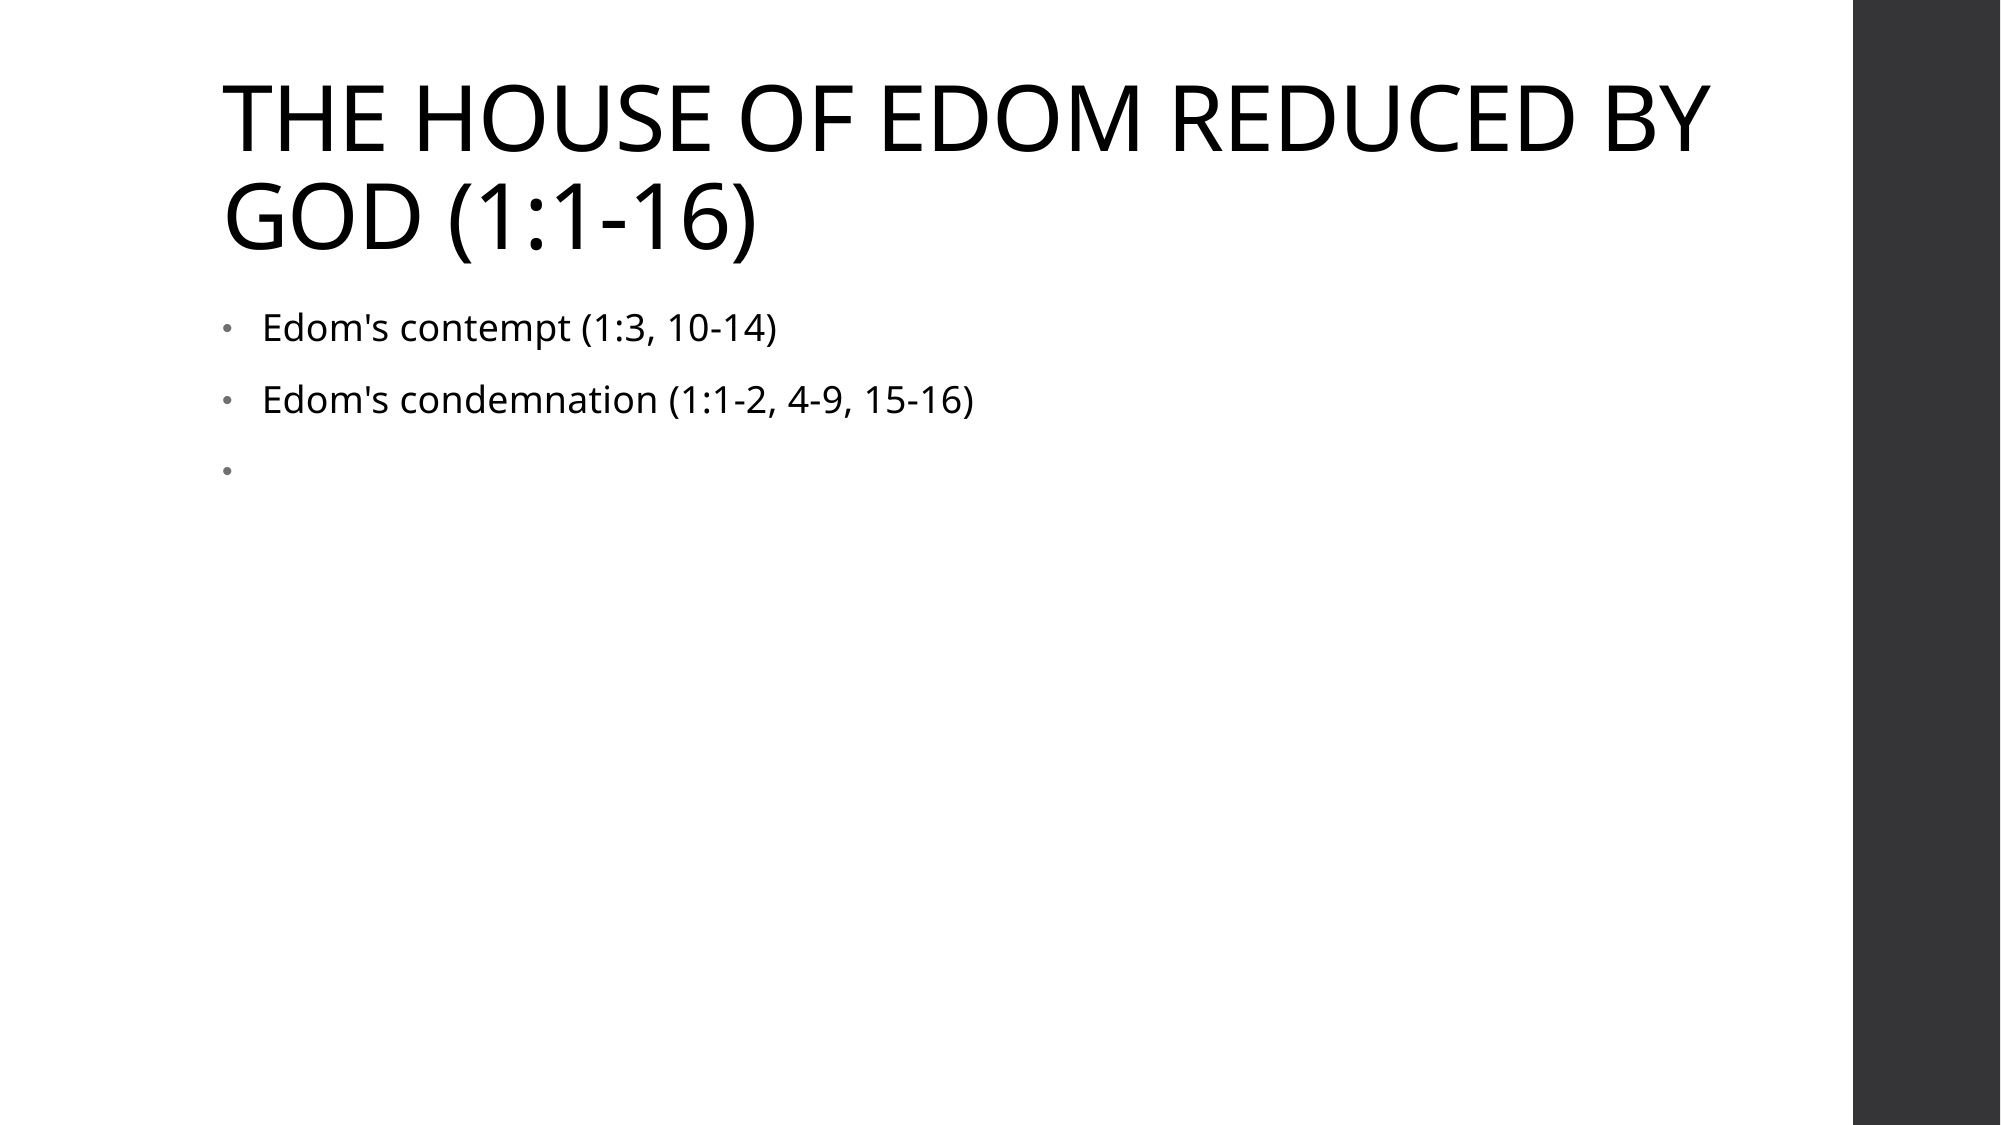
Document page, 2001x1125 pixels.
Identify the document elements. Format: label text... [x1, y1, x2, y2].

list Edom's contempt (1:3, 10-14) Edom's condemnation (1:1-2, 4-9, 15-16) [206, 299, 1617, 1014]
title THE HOUSE OF EDOM REDUCED BY GOD (1:1-16) [206, 60, 1797, 278]
